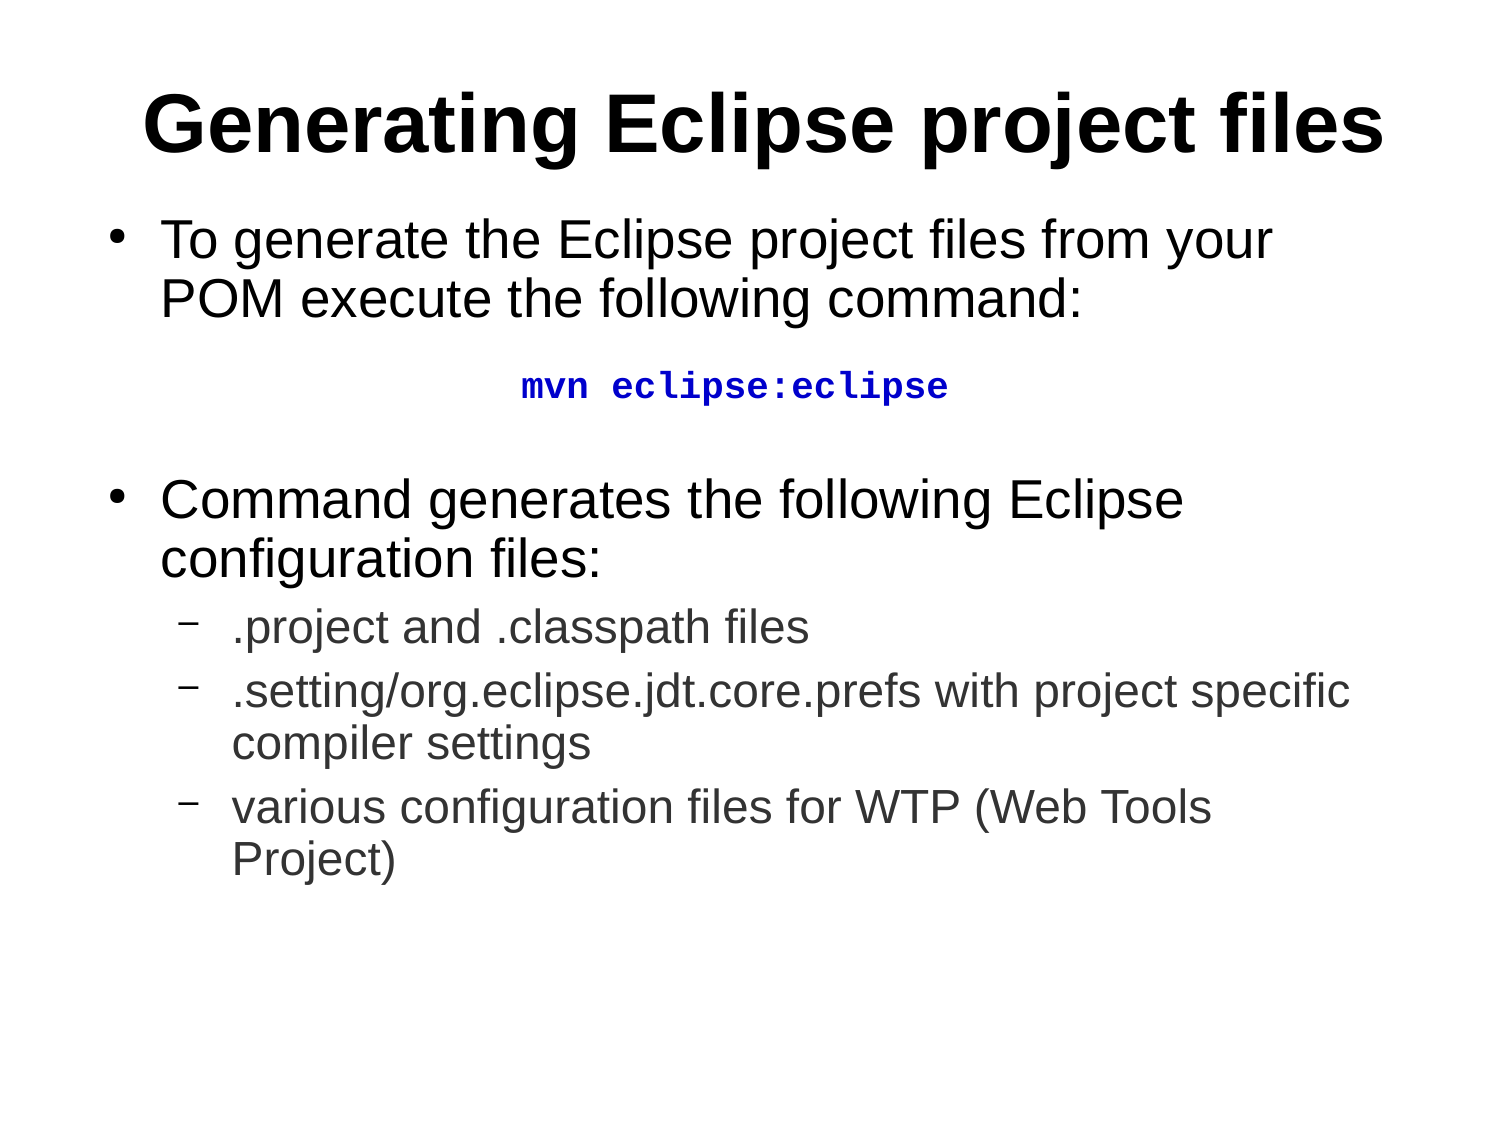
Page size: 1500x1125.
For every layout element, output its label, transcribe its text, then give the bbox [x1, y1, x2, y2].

title Generating Eclipse project files [75, 44, 1425, 177]
list To generate the Eclipse project files from your POM execute the following command: mvn eclipse:eclipse Command generates the following Eclipse configuration files: .project and .classpath files .setting/org.eclipse.jdt.core.prefs with project specific compiler settings various configuration files for WTP (Web Tools Project) [75, 204, 1395, 1075]
